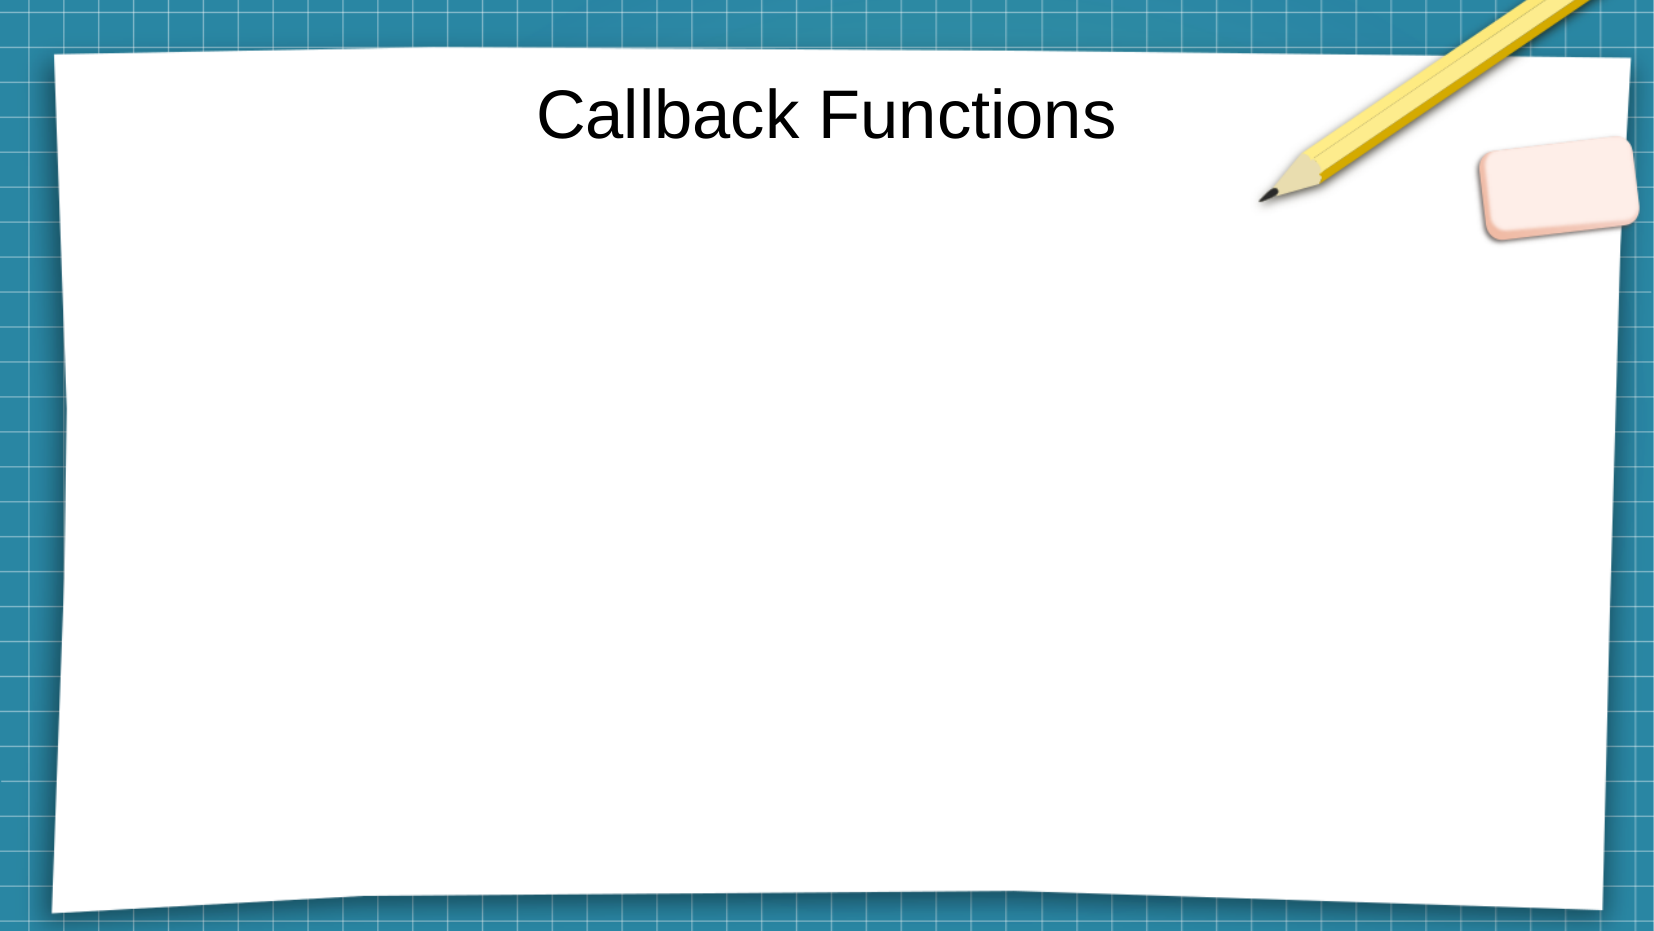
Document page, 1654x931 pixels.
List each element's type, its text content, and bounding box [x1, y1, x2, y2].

picture [0, 0, 1654, 931]
title Callback Functions [82, 37, 1571, 193]
